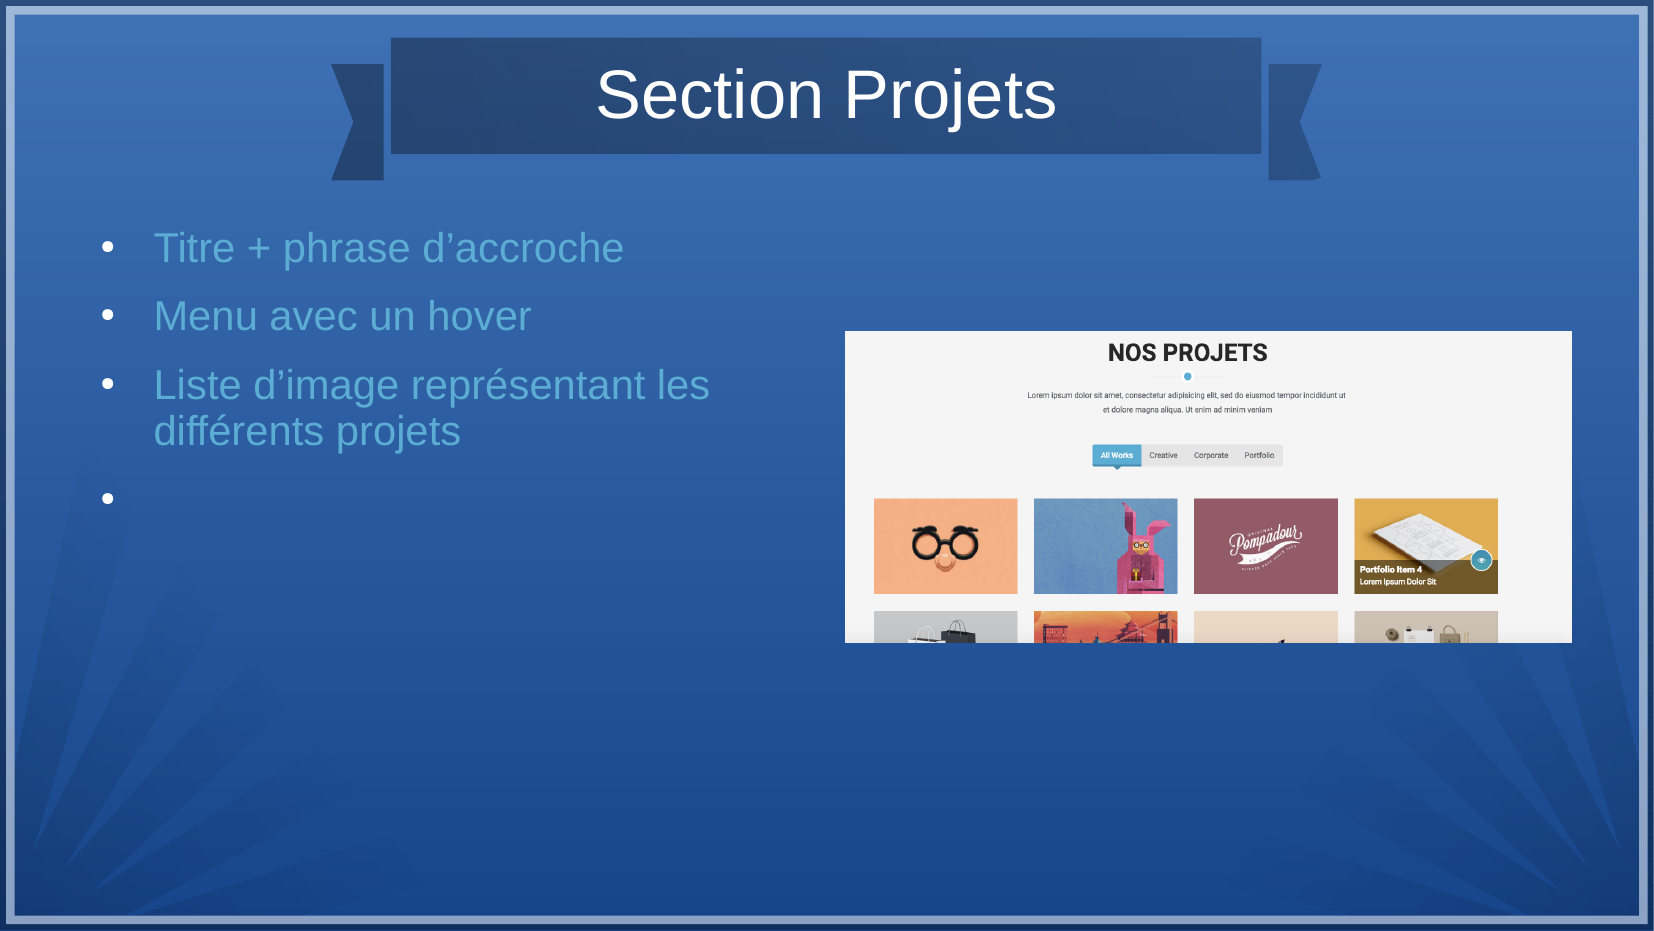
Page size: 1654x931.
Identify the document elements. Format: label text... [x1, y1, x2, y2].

picture [845, 331, 1572, 643]
title Section Projets [389, 35, 1264, 154]
list Titre + phrase d’accroche Menu avec un hover Liste d’image représentant les différents projets [82, 224, 809, 848]
